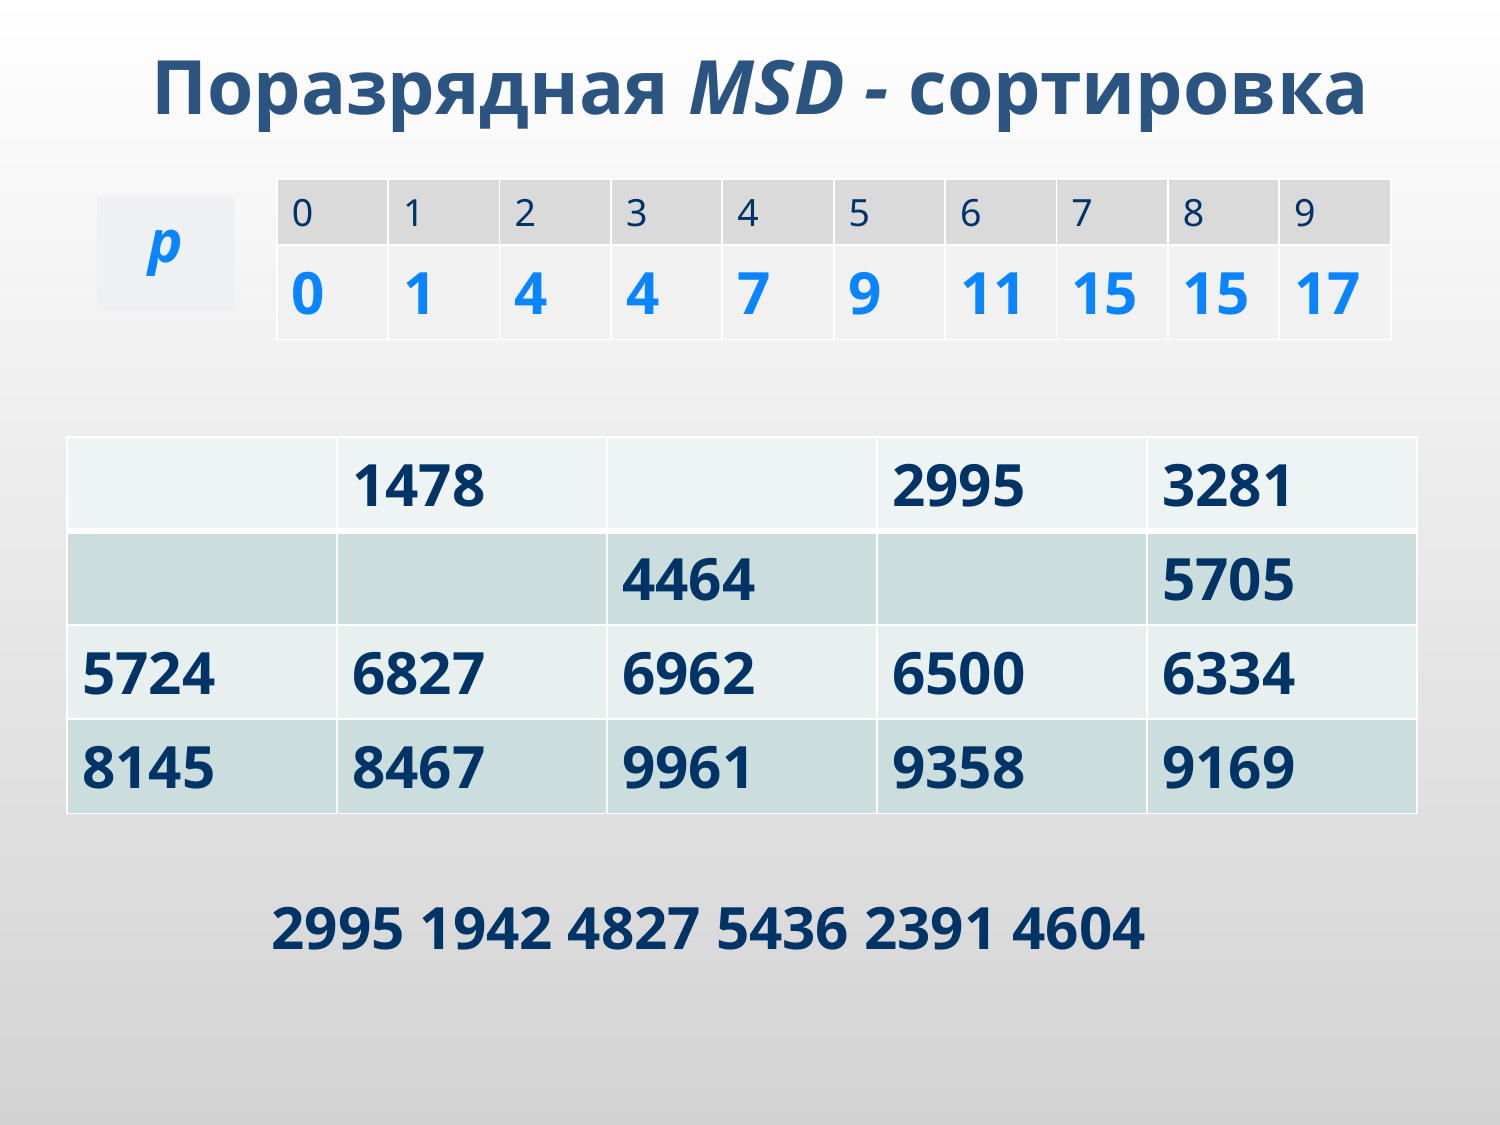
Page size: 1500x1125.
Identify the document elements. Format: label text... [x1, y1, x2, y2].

table_cell 9961 [608, 720, 876, 813]
table_cell 5705 [1148, 534, 1416, 624]
table_cell 9169 [1148, 720, 1416, 813]
table_header 6 [946, 180, 1056, 244]
table_header 5 [835, 180, 944, 244]
table_header 1 [389, 180, 499, 244]
table_cell 6827 [338, 626, 606, 718]
table_cell 15 [1057, 246, 1167, 339]
table_header 3 [612, 180, 721, 244]
table_cell 8467 [338, 720, 606, 813]
table_header 3281 [1148, 438, 1416, 528]
table_cell 6334 [1148, 626, 1416, 718]
text_box 2995 1942 4827 5436 2391 4604 [0, 883, 1433, 969]
table_cell 5724 [68, 626, 336, 718]
table_cell 4 [612, 246, 721, 339]
text_box p [97, 197, 235, 311]
table_cell [878, 534, 1146, 624]
table_cell 9 [835, 246, 944, 339]
table_header 2 [500, 180, 610, 244]
table_cell 11 [946, 246, 1056, 339]
table_header 7 [1057, 180, 1167, 244]
table_cell 9358 [878, 720, 1146, 813]
table_cell 6962 [608, 626, 876, 718]
table_cell 15 [1169, 246, 1278, 339]
table_cell 7 [723, 246, 833, 339]
table_cell 0 [278, 246, 387, 339]
table_cell 17 [1280, 246, 1390, 339]
table_cell 6500 [878, 626, 1146, 718]
text_box Поразрядная MSD - сортировка [85, 47, 1436, 123]
table_cell [338, 534, 606, 624]
table_cell 4464 [608, 534, 876, 624]
table_cell 4 [500, 246, 610, 339]
table_header [608, 438, 876, 528]
table_header 4 [723, 180, 833, 244]
table_cell 8145 [68, 720, 336, 813]
table_header 9 [1280, 180, 1390, 244]
table_cell [68, 534, 336, 624]
table_header 8 [1169, 180, 1278, 244]
table_header 1478 [338, 438, 606, 528]
table_cell 1 [389, 246, 499, 339]
table_header 0 [278, 180, 387, 244]
table_header [68, 438, 336, 528]
table_header 2995 [878, 438, 1146, 528]
